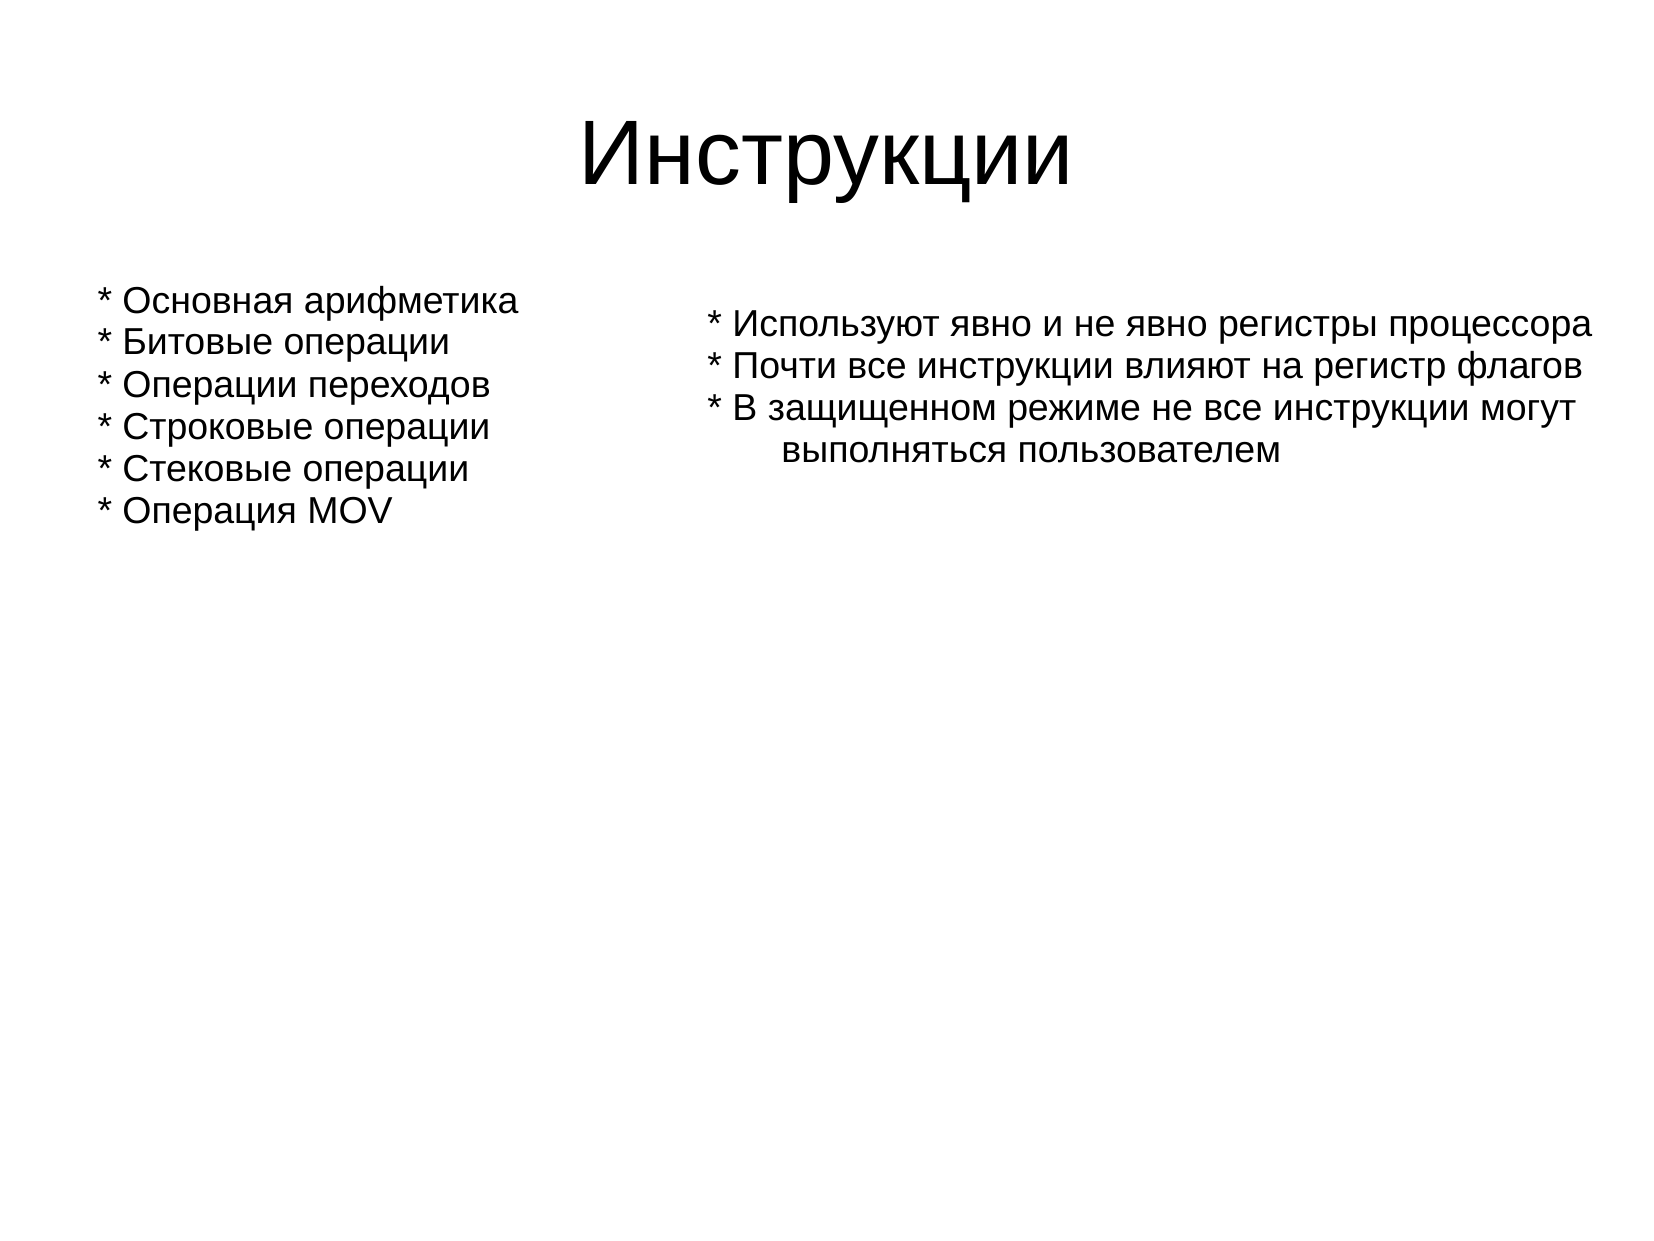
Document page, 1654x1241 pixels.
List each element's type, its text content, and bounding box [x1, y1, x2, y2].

text_box * Используют явно и не явно регистры процессора * Почти все инструкции влияют на регистр флагов * В защищенном режиме не все инструкции могут выполняться пользователем [692, 295, 1608, 477]
text_box * Основная арифметика * Битовые операции * Операции переходов * Строковые операции * Стековые операции * Операция MOV [82, 271, 534, 536]
title Инструкции [82, 49, 1571, 257]
